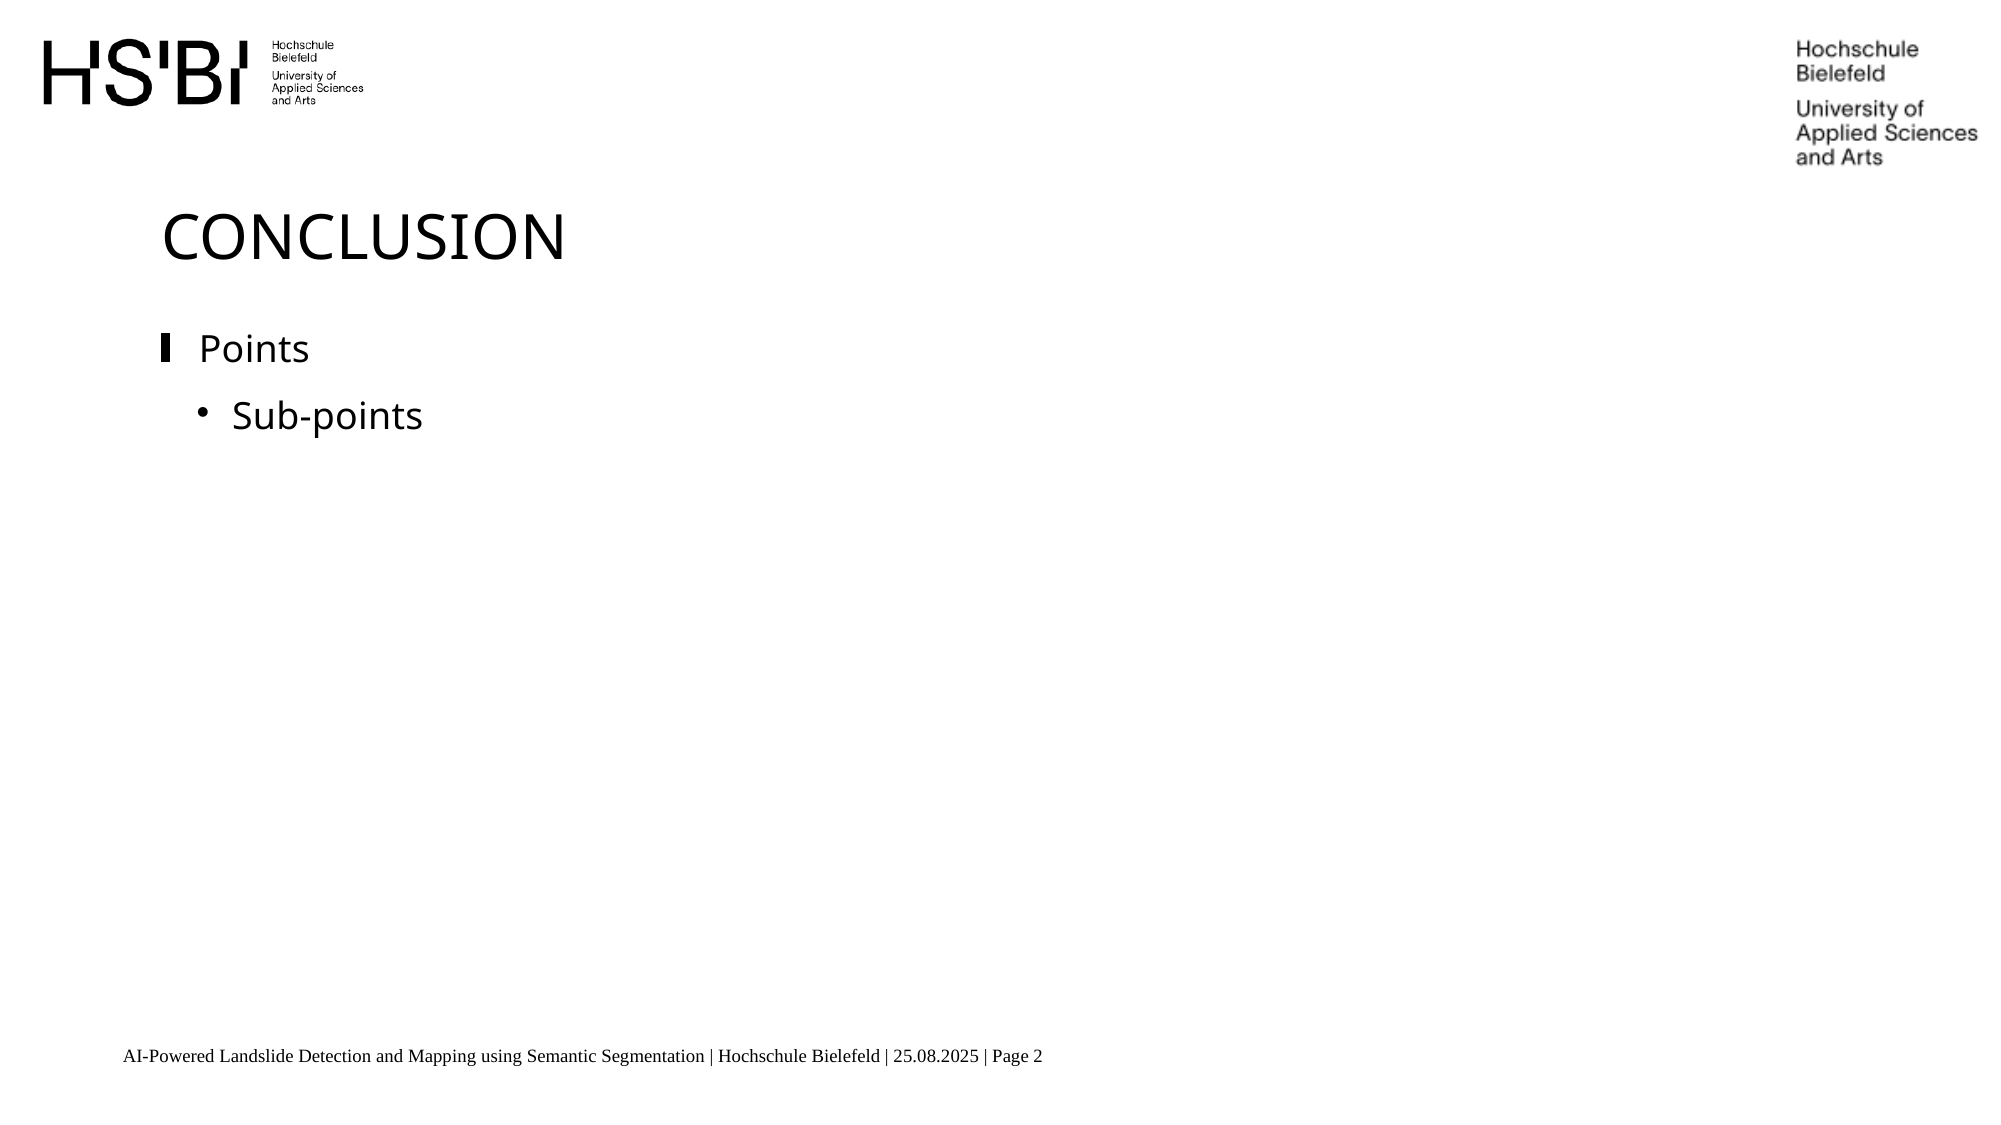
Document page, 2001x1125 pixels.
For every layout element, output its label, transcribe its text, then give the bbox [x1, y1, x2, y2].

text_box Points Sub-points [161, 302, 1797, 1029]
text_box conclusion [161, 205, 1797, 278]
text_box AI-Powered Landslide Detection and Mapping using Semantic Segmentation | Hochschule Bielefeld | 25.08.2025 | Page 2 [108, 1036, 1108, 1074]
